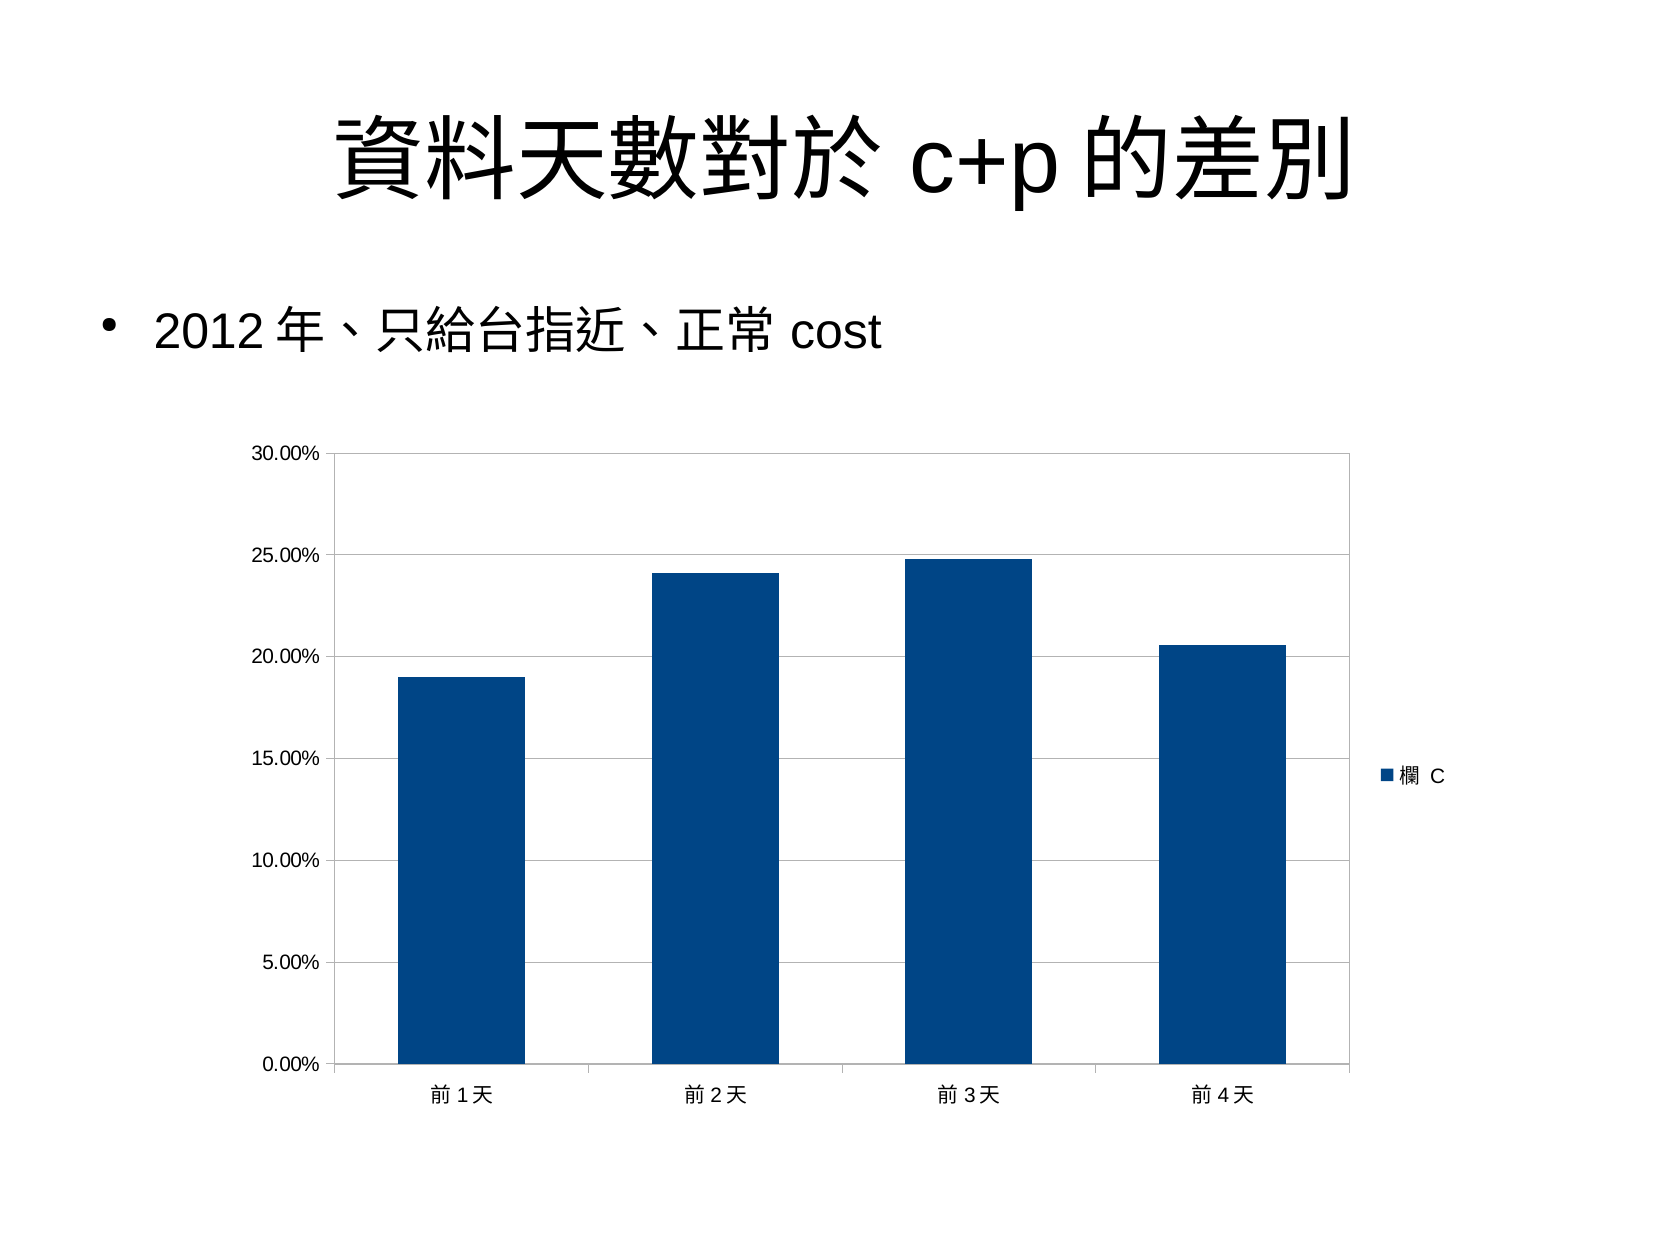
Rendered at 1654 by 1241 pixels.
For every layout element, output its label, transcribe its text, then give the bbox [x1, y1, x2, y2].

chart [226, 427, 1464, 1123]
title 資料天數對於c+p的差別 [82, 49, 1571, 257]
list 2012年、只給台指近、正常cost [82, 290, 1571, 1010]
